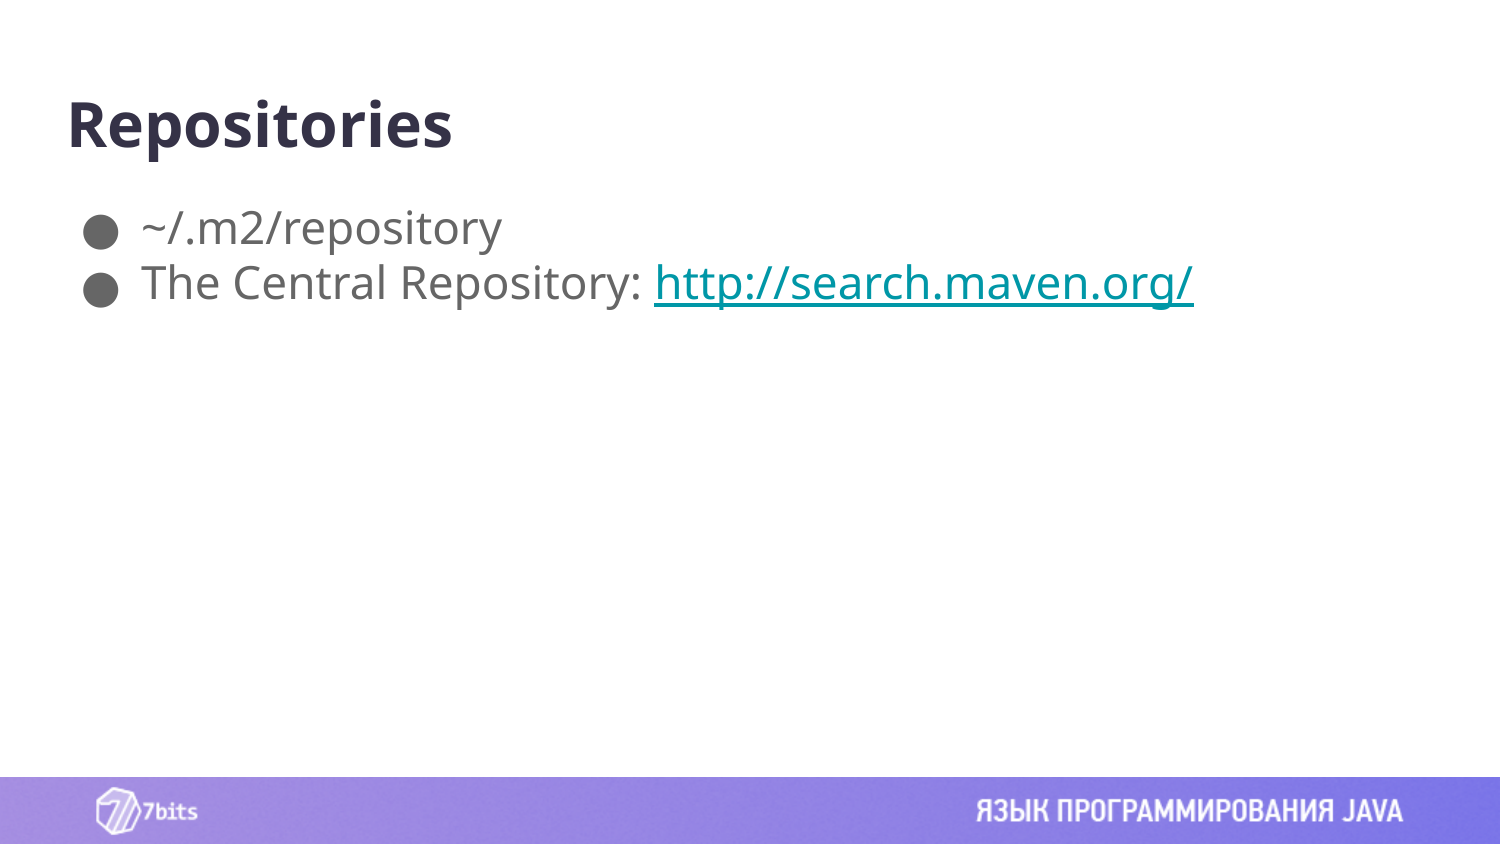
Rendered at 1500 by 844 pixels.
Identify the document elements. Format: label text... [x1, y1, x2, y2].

list ~/.m2/repository The Central Repository: http://search.maven.org/ [51, 184, 1449, 745]
title Repositories [51, 69, 1449, 164]
picture [0, 777, 1500, 844]
